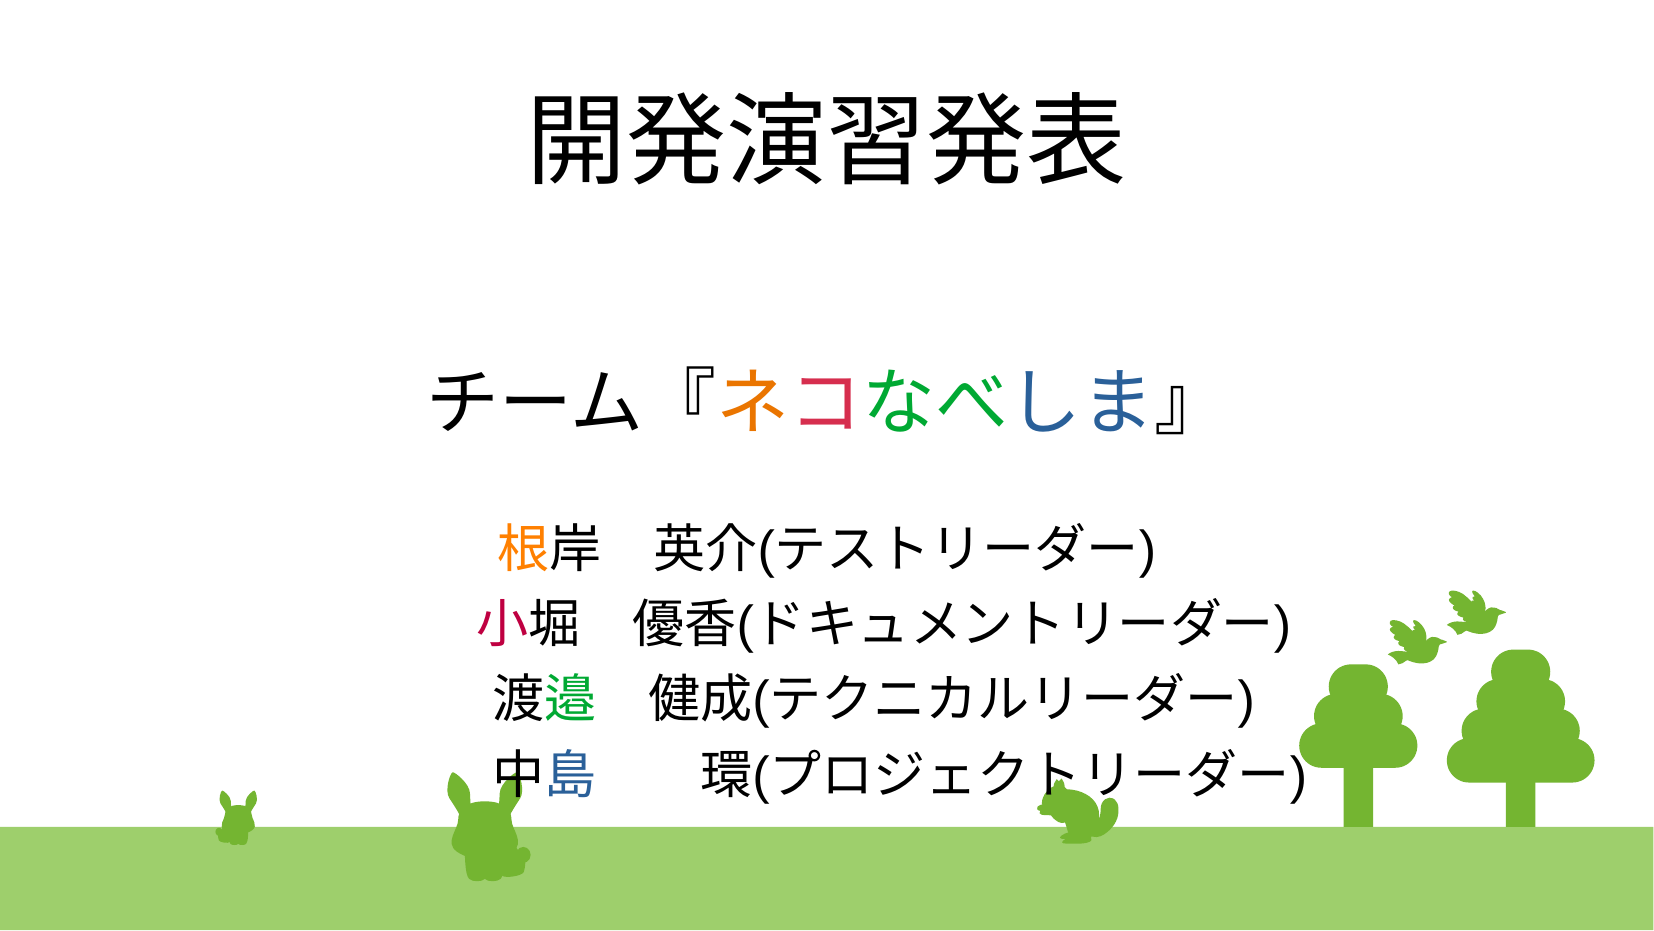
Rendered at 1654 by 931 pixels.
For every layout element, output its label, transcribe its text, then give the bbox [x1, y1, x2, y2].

subtitle チーム『ネコなべしま』 根岸 英介(テストリーダー) 小堀 優香(ドキュメントリーダー) 渡邉 健成(テクニカルリーダー) 中島 環(プロジェクトリーダー) [88, 295, 1565, 857]
title 開発演習発表 [88, 59, 1565, 207]
